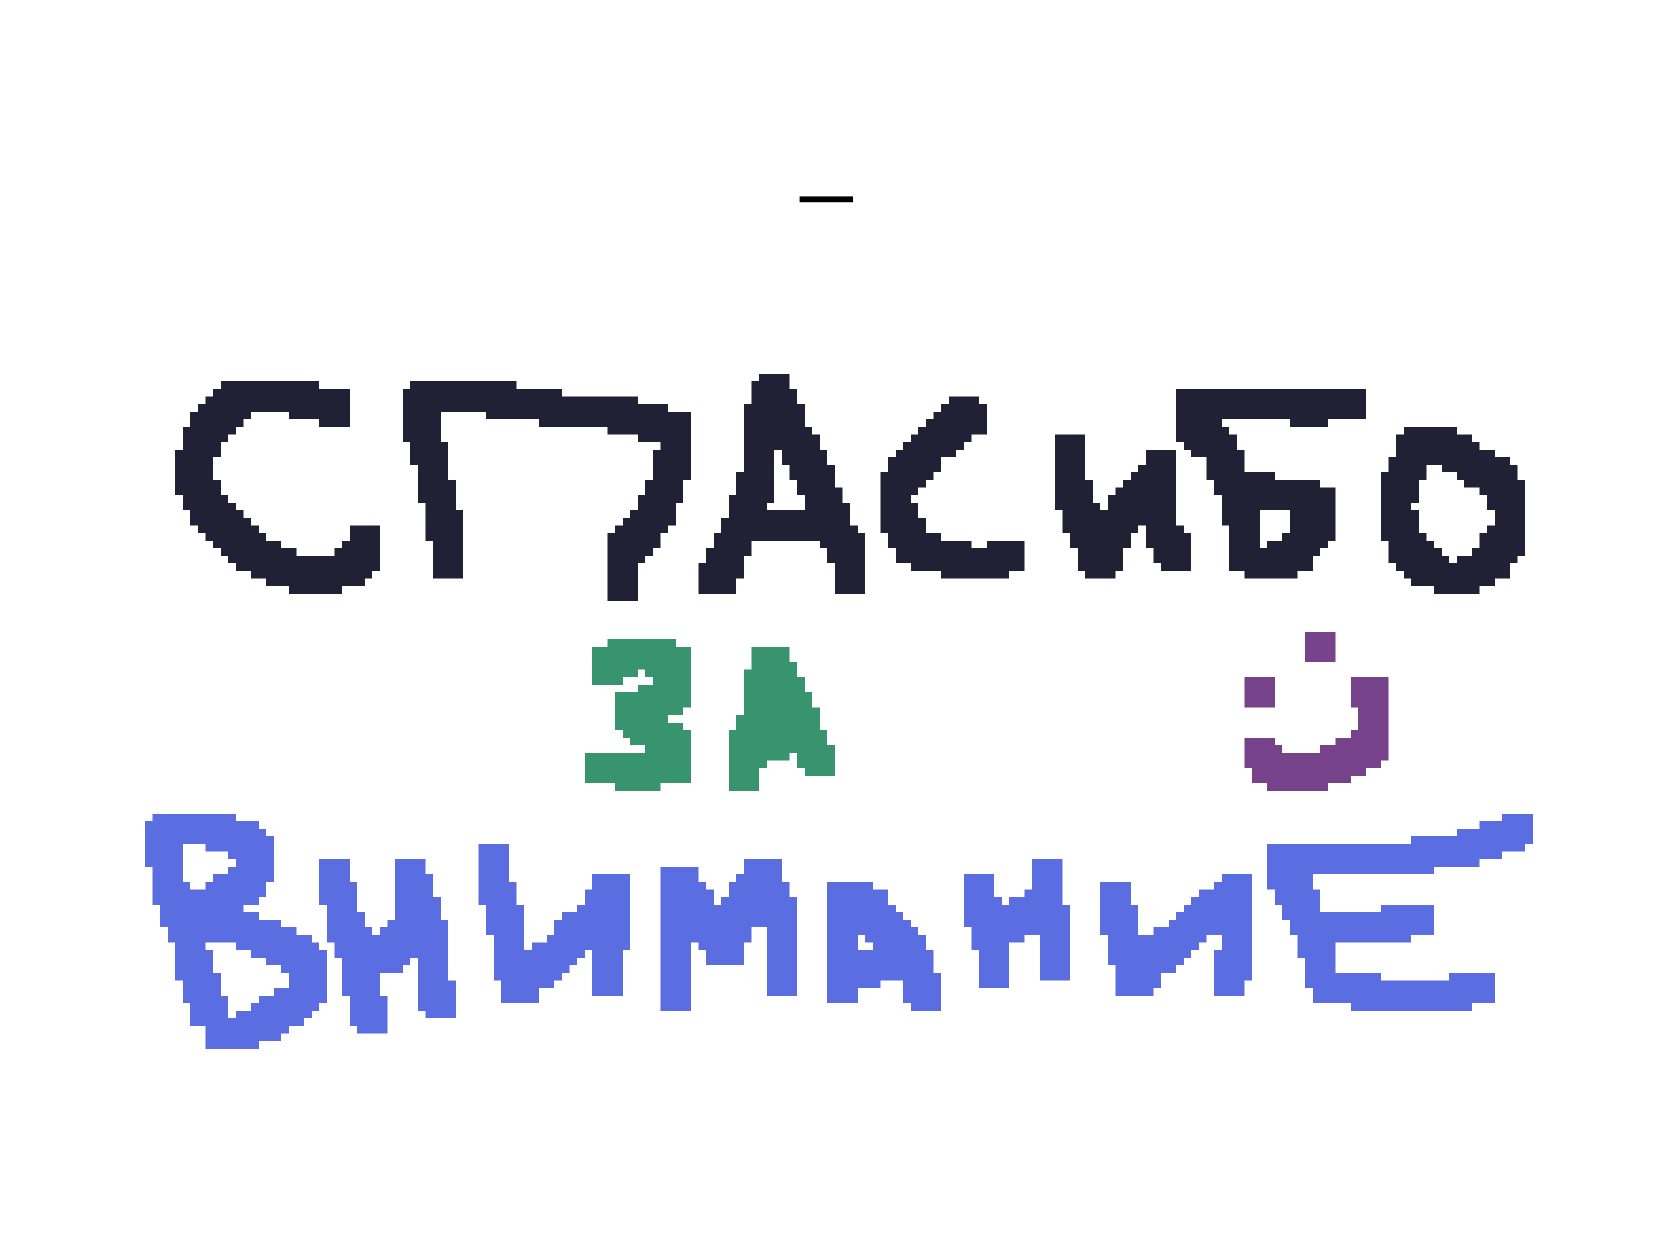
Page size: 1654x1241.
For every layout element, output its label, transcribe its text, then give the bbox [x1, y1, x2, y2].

title _ [82, 49, 1571, 257]
picture [99, 290, 1555, 1109]
